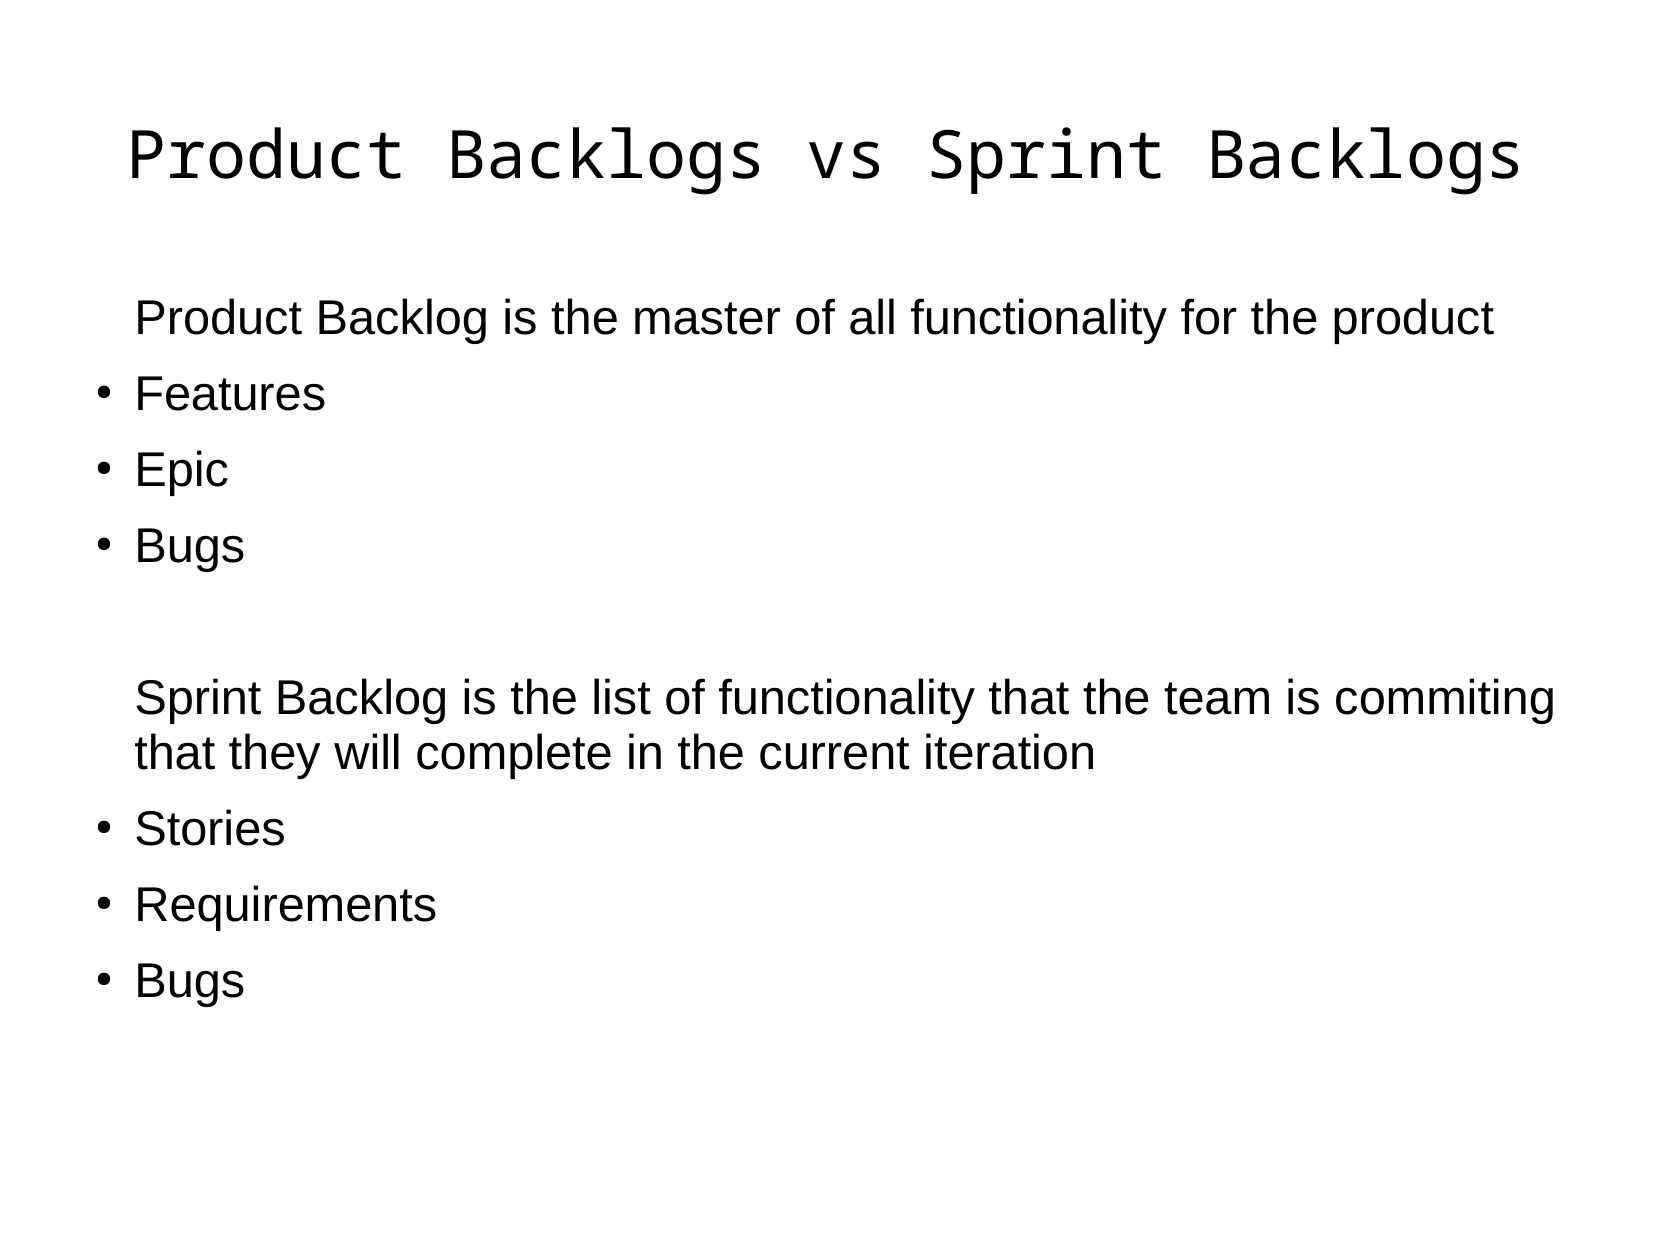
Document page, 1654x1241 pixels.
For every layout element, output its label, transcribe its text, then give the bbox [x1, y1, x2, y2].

title Product Backlogs vs Sprint Backlogs [82, 49, 1571, 257]
list Product Backlog is the master of all functionality for the product Features Epic Bugs Sprint Backlog is the list of functionality that the team is commiting that they will complete in the current iteration Stories Requirements Bugs [82, 290, 1571, 1010]
